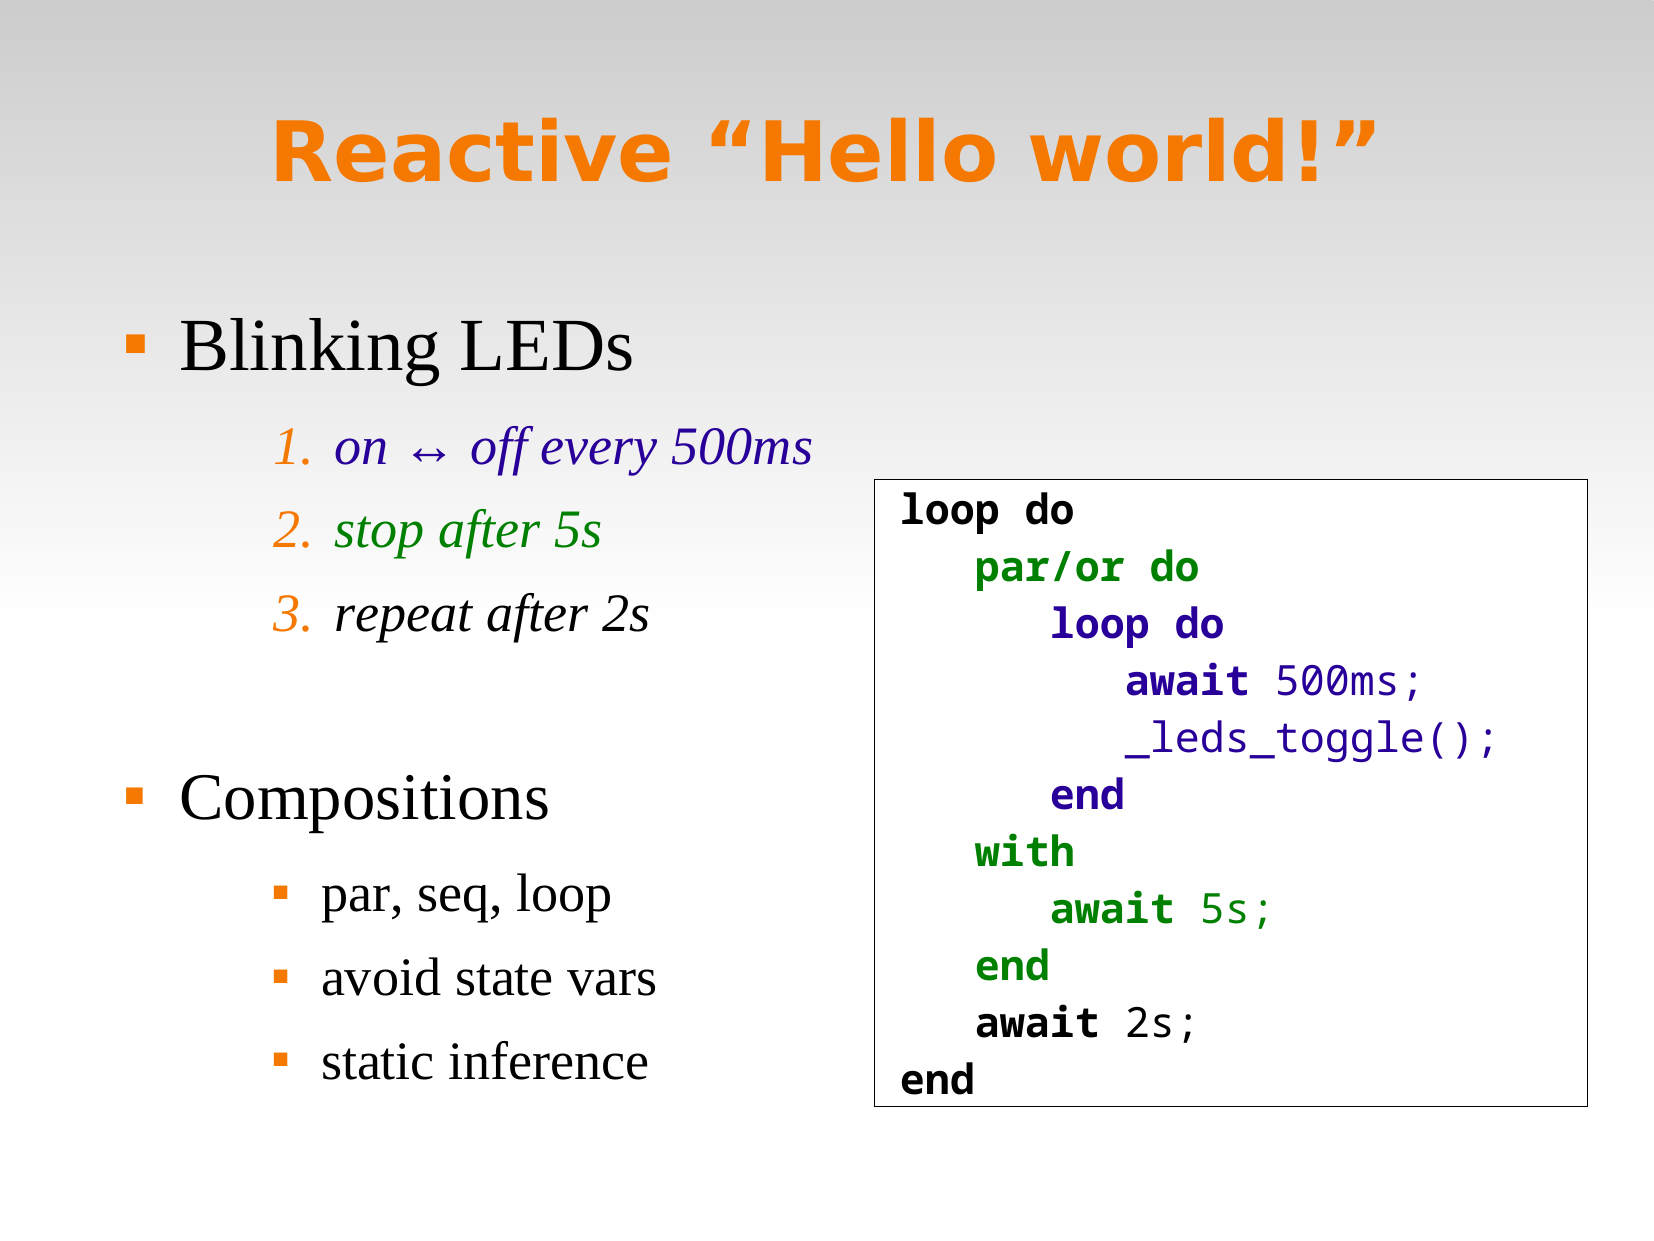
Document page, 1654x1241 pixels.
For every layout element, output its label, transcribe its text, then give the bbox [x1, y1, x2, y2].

list Blinking LEDs on ↔ off every 500ms stop after 5s repeat after 2s Compositions par, seq, loop avoid state vars static inference [37, 303, 1388, 1142]
title Reactive “Hello world!” [82, 49, 1571, 257]
text_box loop do par/or do loop do await 500ms; _leds_toggle(); end with await 5s; end await 2s; end [1388, 492, 1588, 1094]
